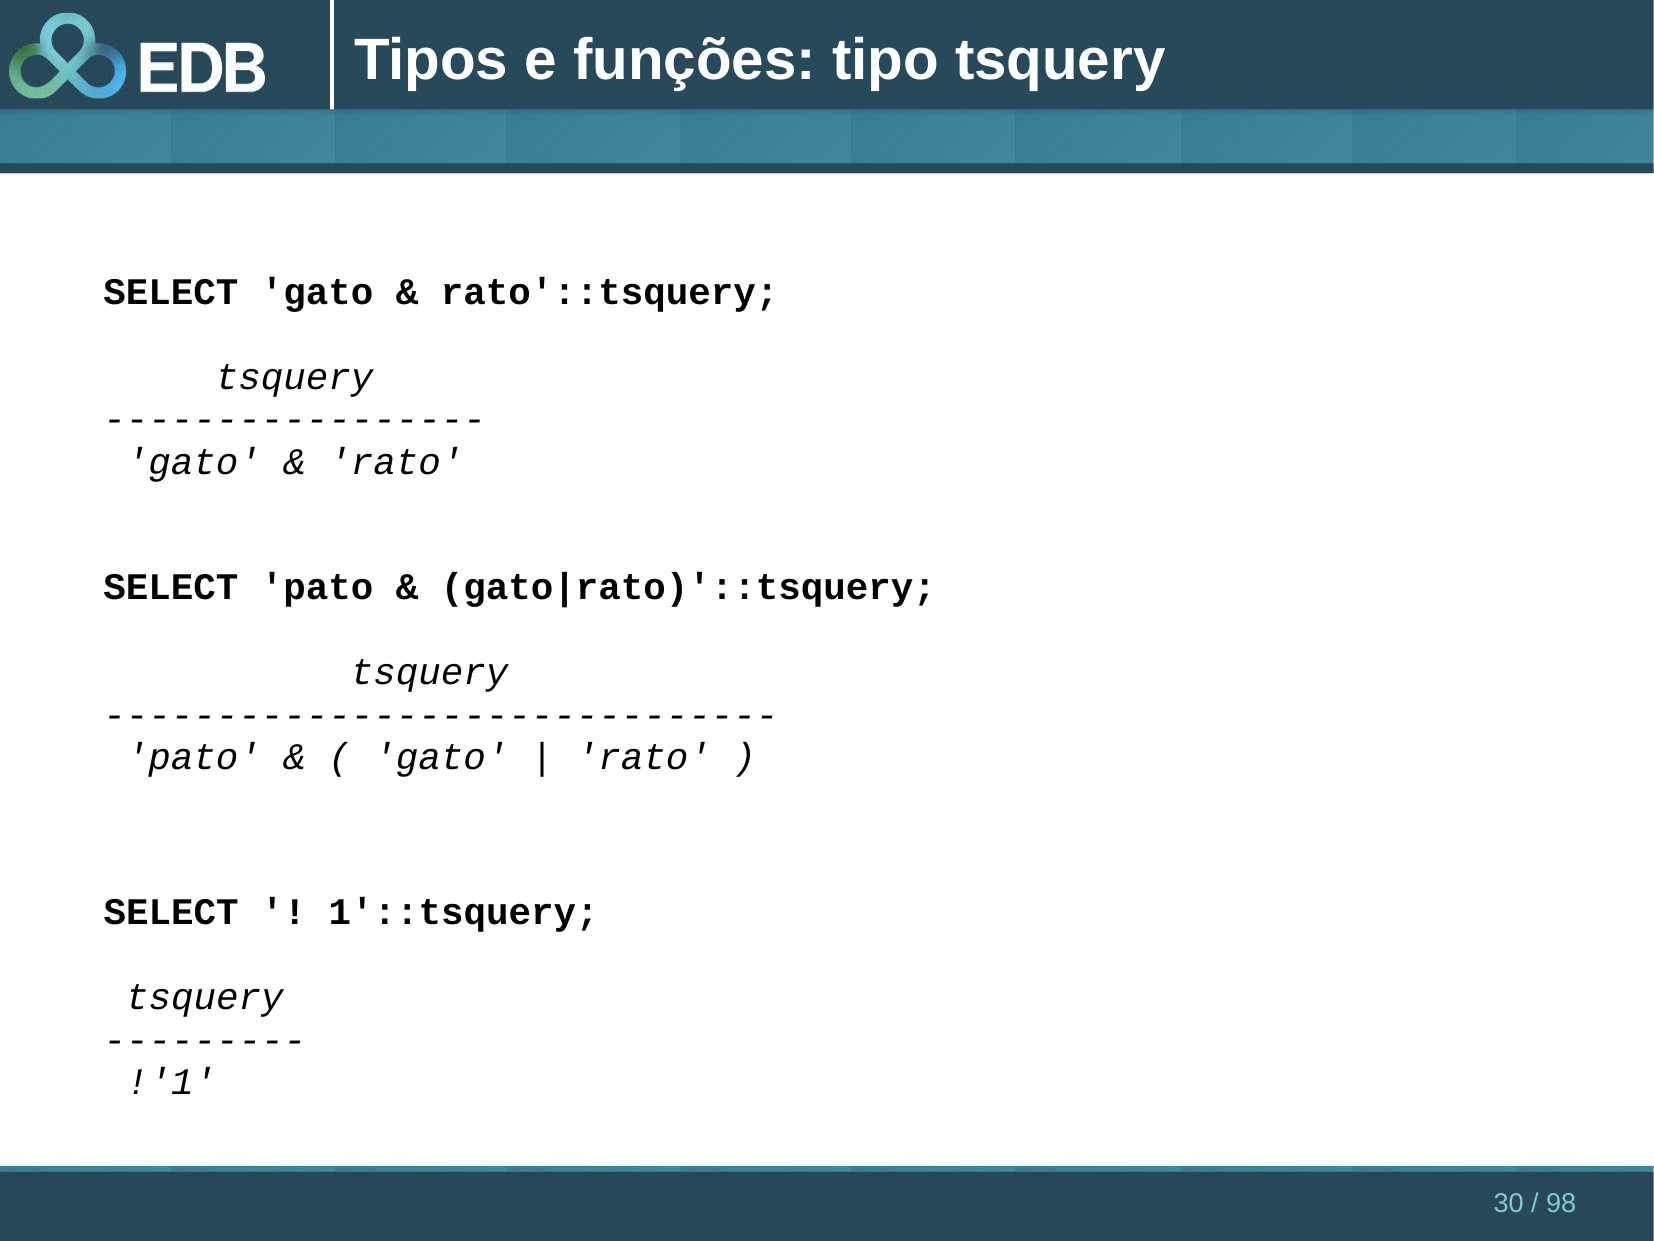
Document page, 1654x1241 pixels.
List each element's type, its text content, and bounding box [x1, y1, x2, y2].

picture [0, 0, 1654, 1241]
text_box SELECT '! 1'::tsquery; tsquery --------- !'1' [88, 885, 815, 1114]
title Tipos e funções: tipo tsquery [354, 26, 1595, 92]
text_box SELECT 'gato & rato'::tsquery; tsquery ----------------- 'gato' & 'rato' [88, 265, 815, 494]
text_box SELECT 'pato & (gato|rato)'::tsquery; tsquery ------------------------------ 'pato' & ( 'gato' | 'rato' ) [88, 561, 975, 789]
